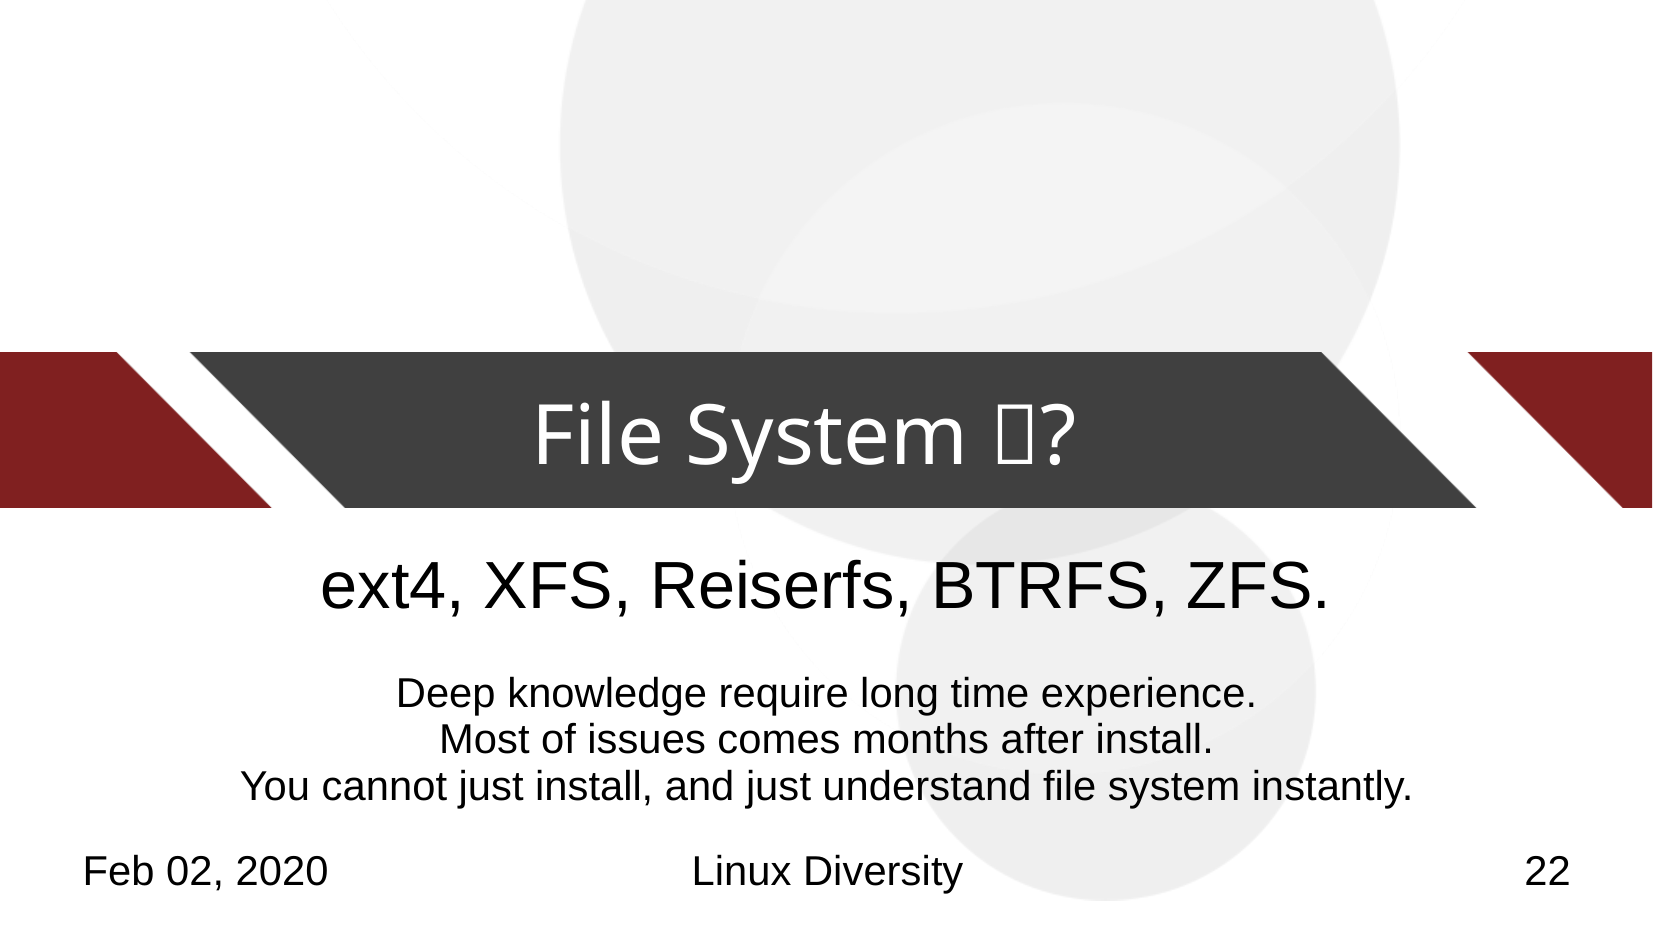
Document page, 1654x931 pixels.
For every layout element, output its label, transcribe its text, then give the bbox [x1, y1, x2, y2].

title File System 🤔? [60, 354, 1549, 511]
subtitle ext4, XFS, Reiserfs, BTRFS, ZFS. Deep knowledge require long time experience. Most of issues comes months after install. You cannot just install, and just understand file system instantly. [82, 510, 1571, 848]
picture [0, 352, 1653, 508]
